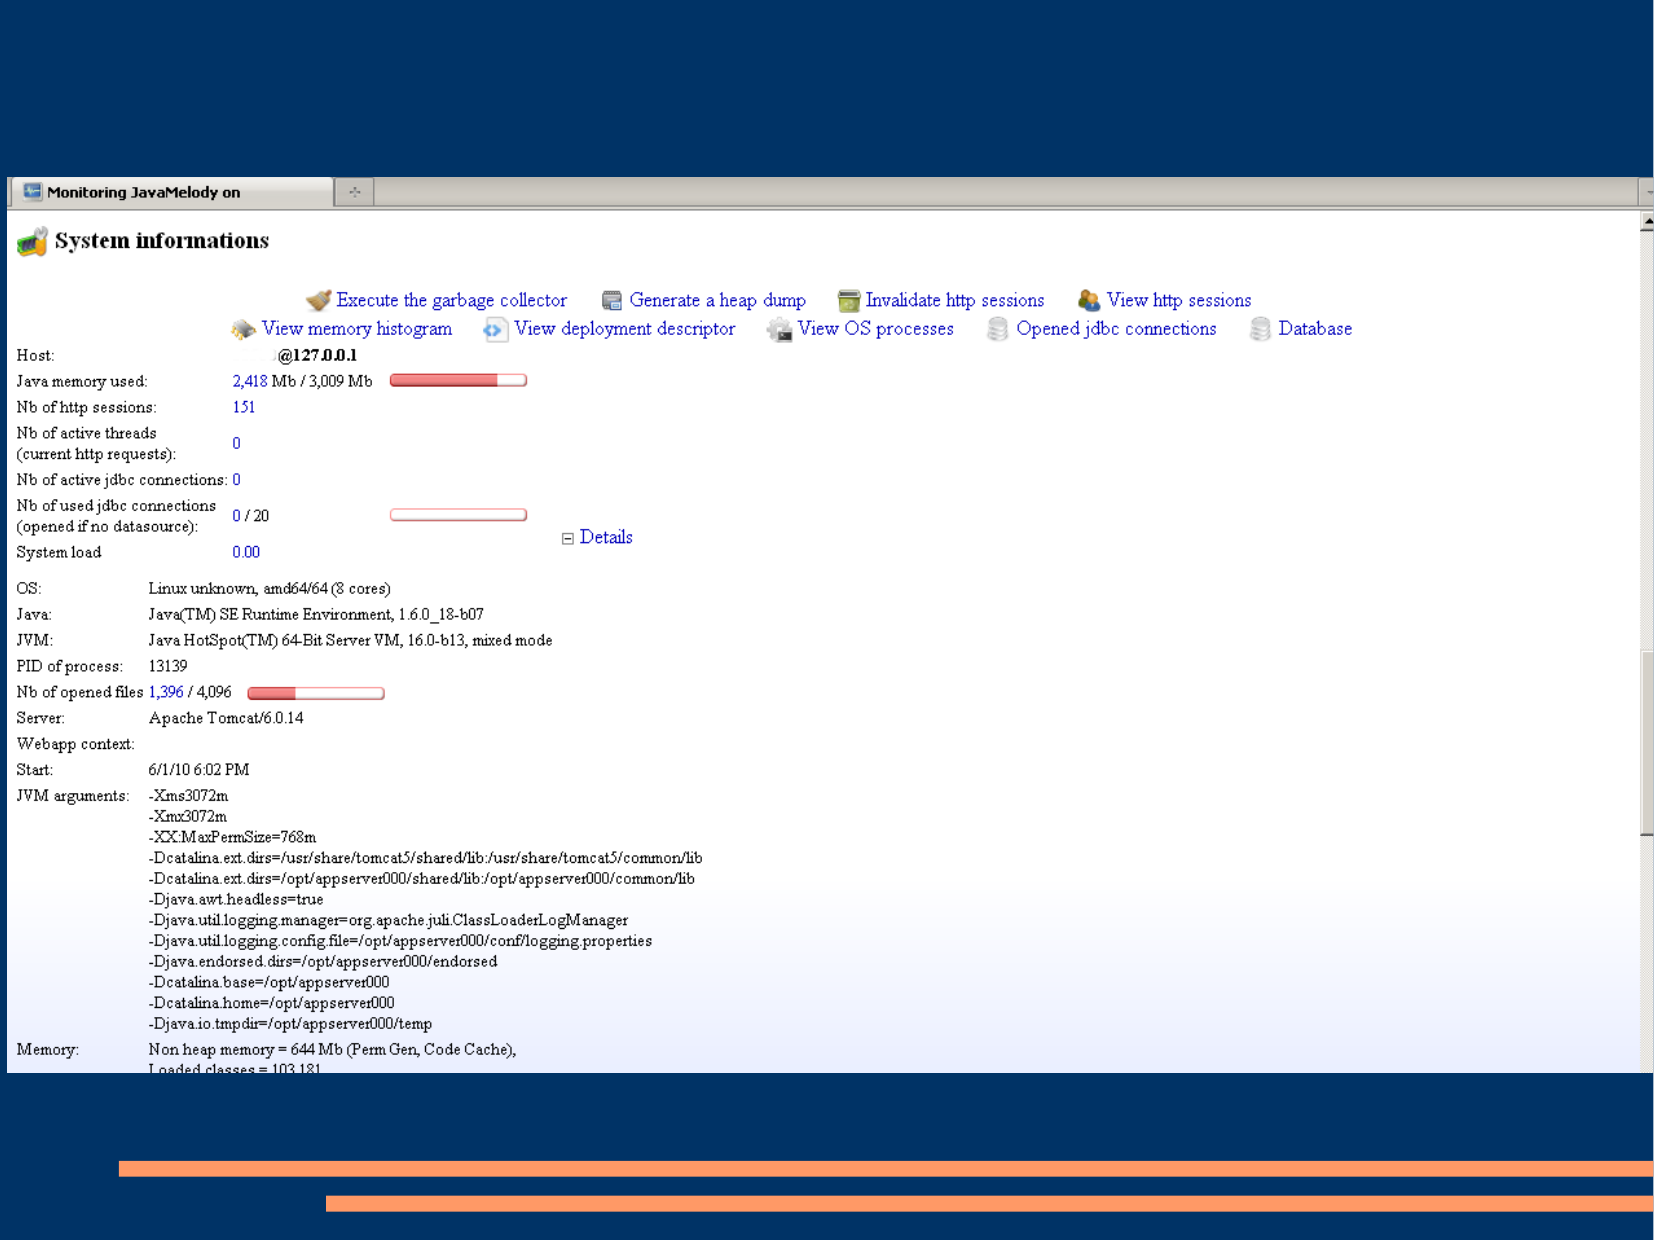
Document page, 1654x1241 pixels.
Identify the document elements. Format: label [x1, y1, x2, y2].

picture [7, 177, 1654, 1073]
